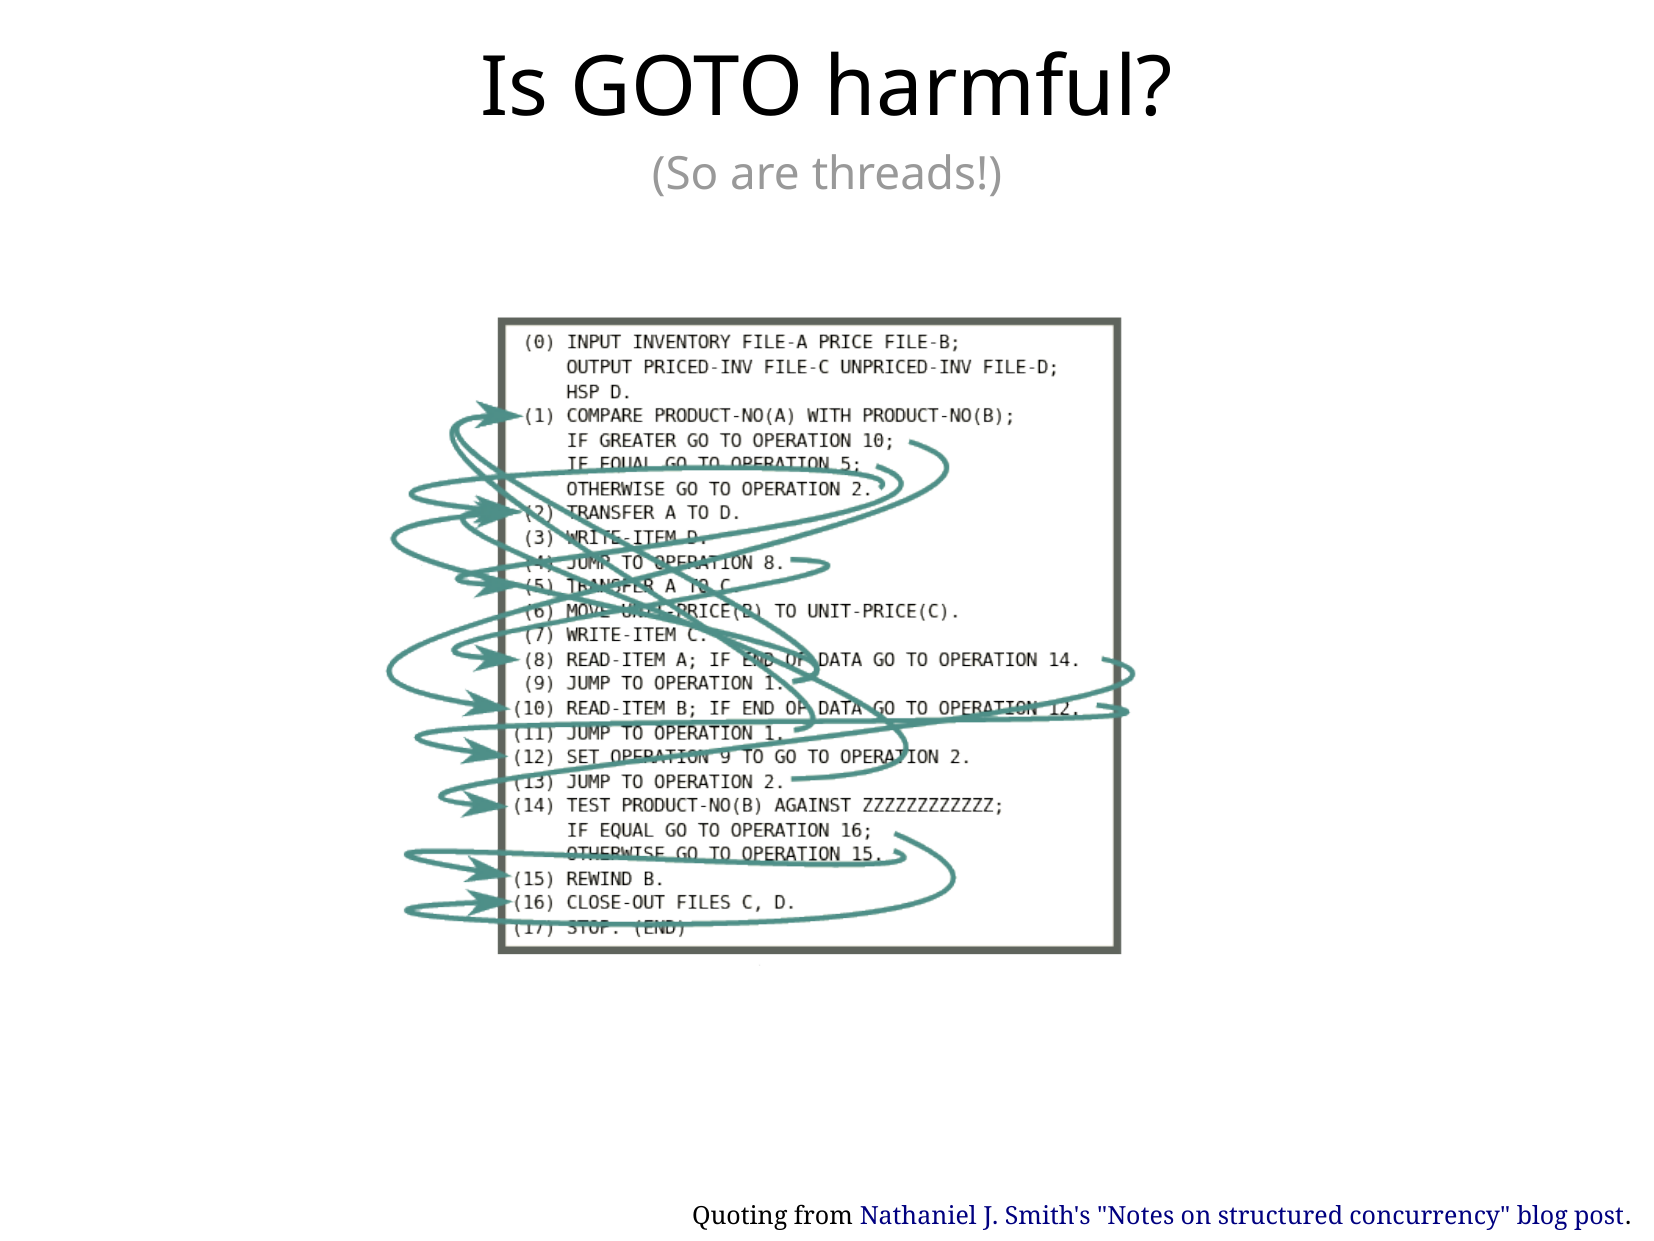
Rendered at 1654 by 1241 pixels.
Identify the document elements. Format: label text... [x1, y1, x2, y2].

picture [343, 294, 1150, 966]
title Is GOTO harmful? (So are threads!) [83, 33, 1572, 197]
text_box Quoting from Nathaniel J. Smith's "Notes on structured concurrency" blog post. [581, 1190, 1647, 1241]
